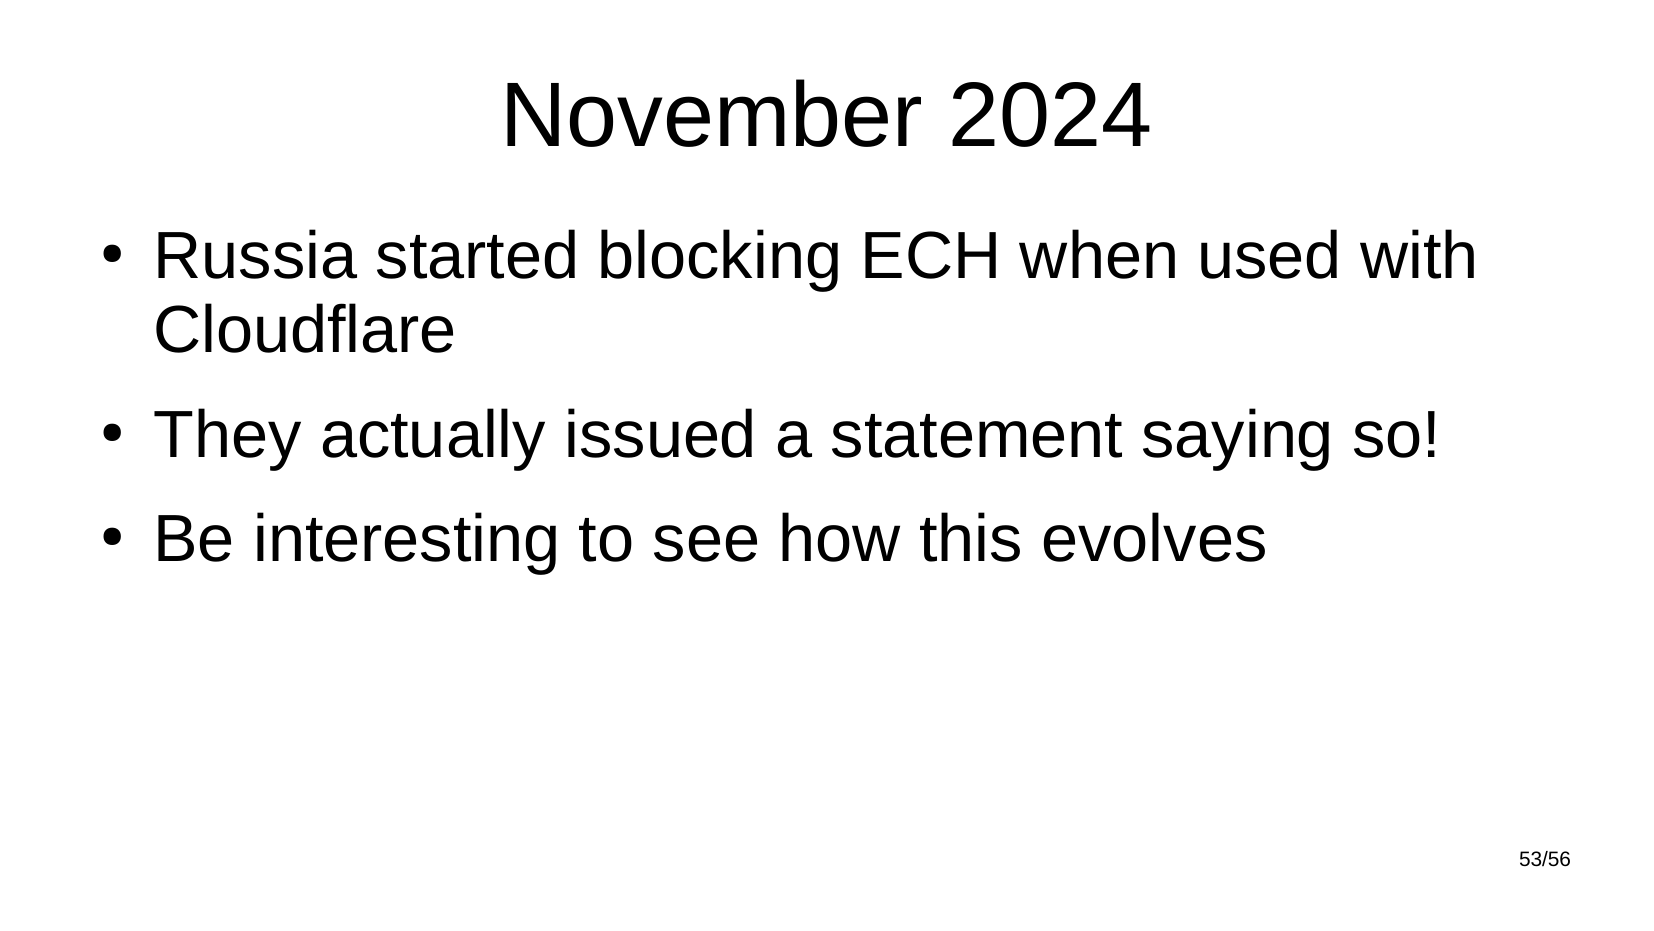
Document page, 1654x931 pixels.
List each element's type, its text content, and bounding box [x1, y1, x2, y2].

title November 2024 [82, 37, 1571, 193]
list Russia started blocking ECH when used with Cloudflare They actually issued a statement saying so! Be interesting to see how this evolves [82, 217, 1571, 758]
